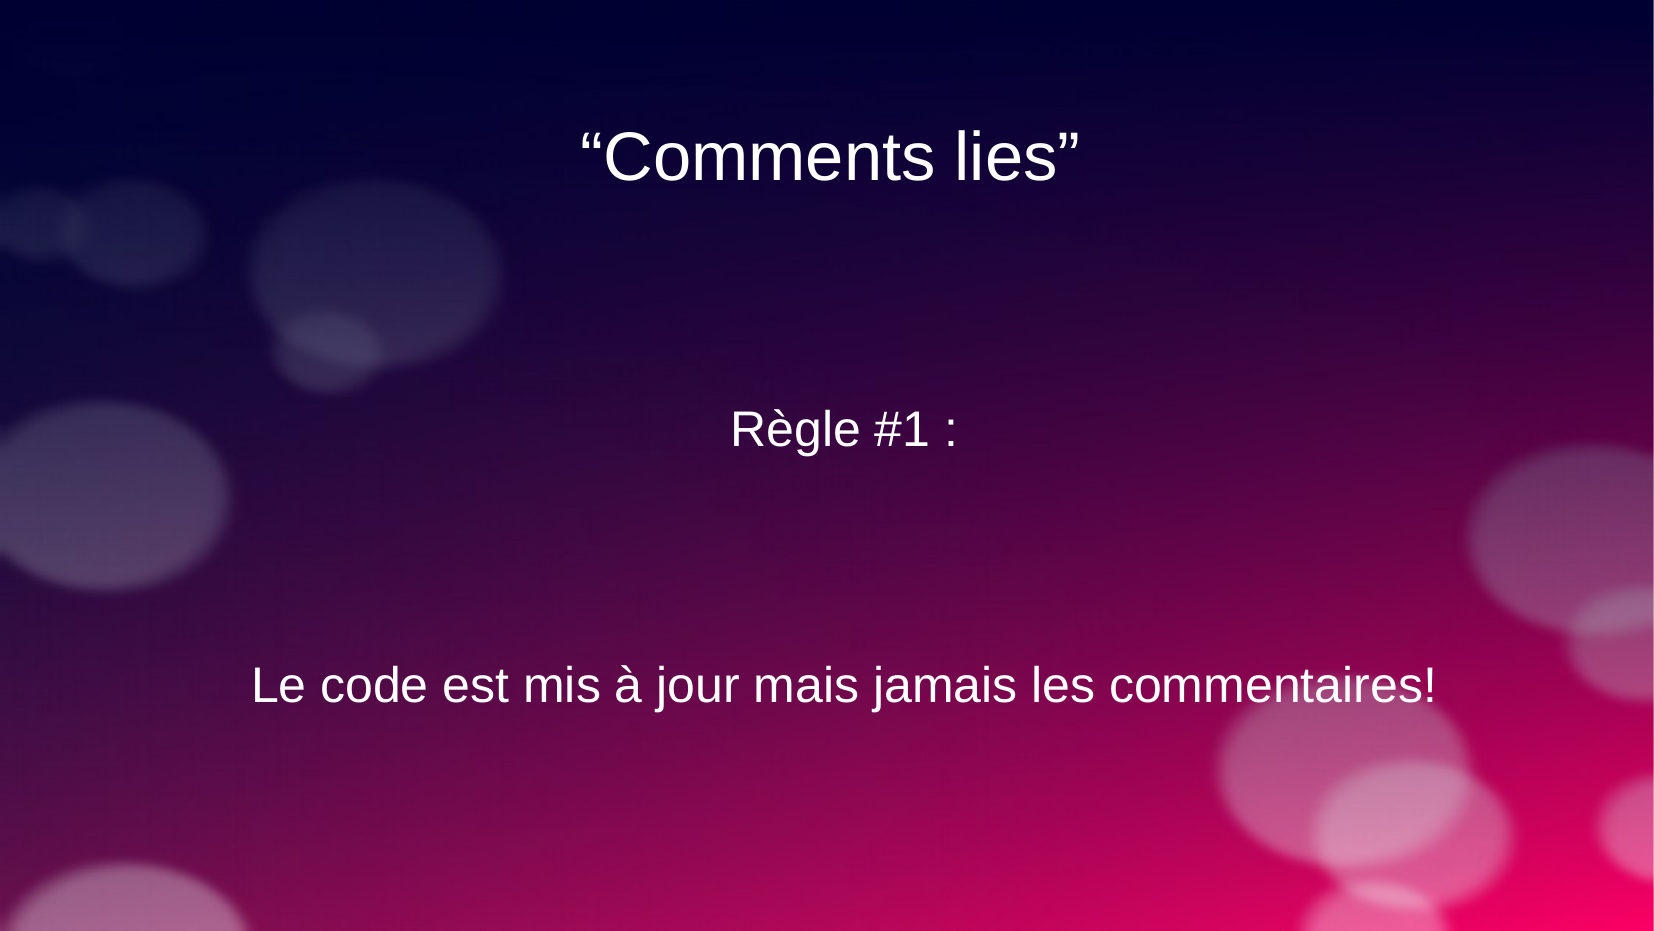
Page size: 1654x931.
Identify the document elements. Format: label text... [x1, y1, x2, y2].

picture [0, 0, 1654, 931]
title “Comments lies” [86, 78, 1576, 235]
subtitle Règle #1 : Le code est mis à jour mais jamais les commentaires! [82, 281, 1571, 833]
